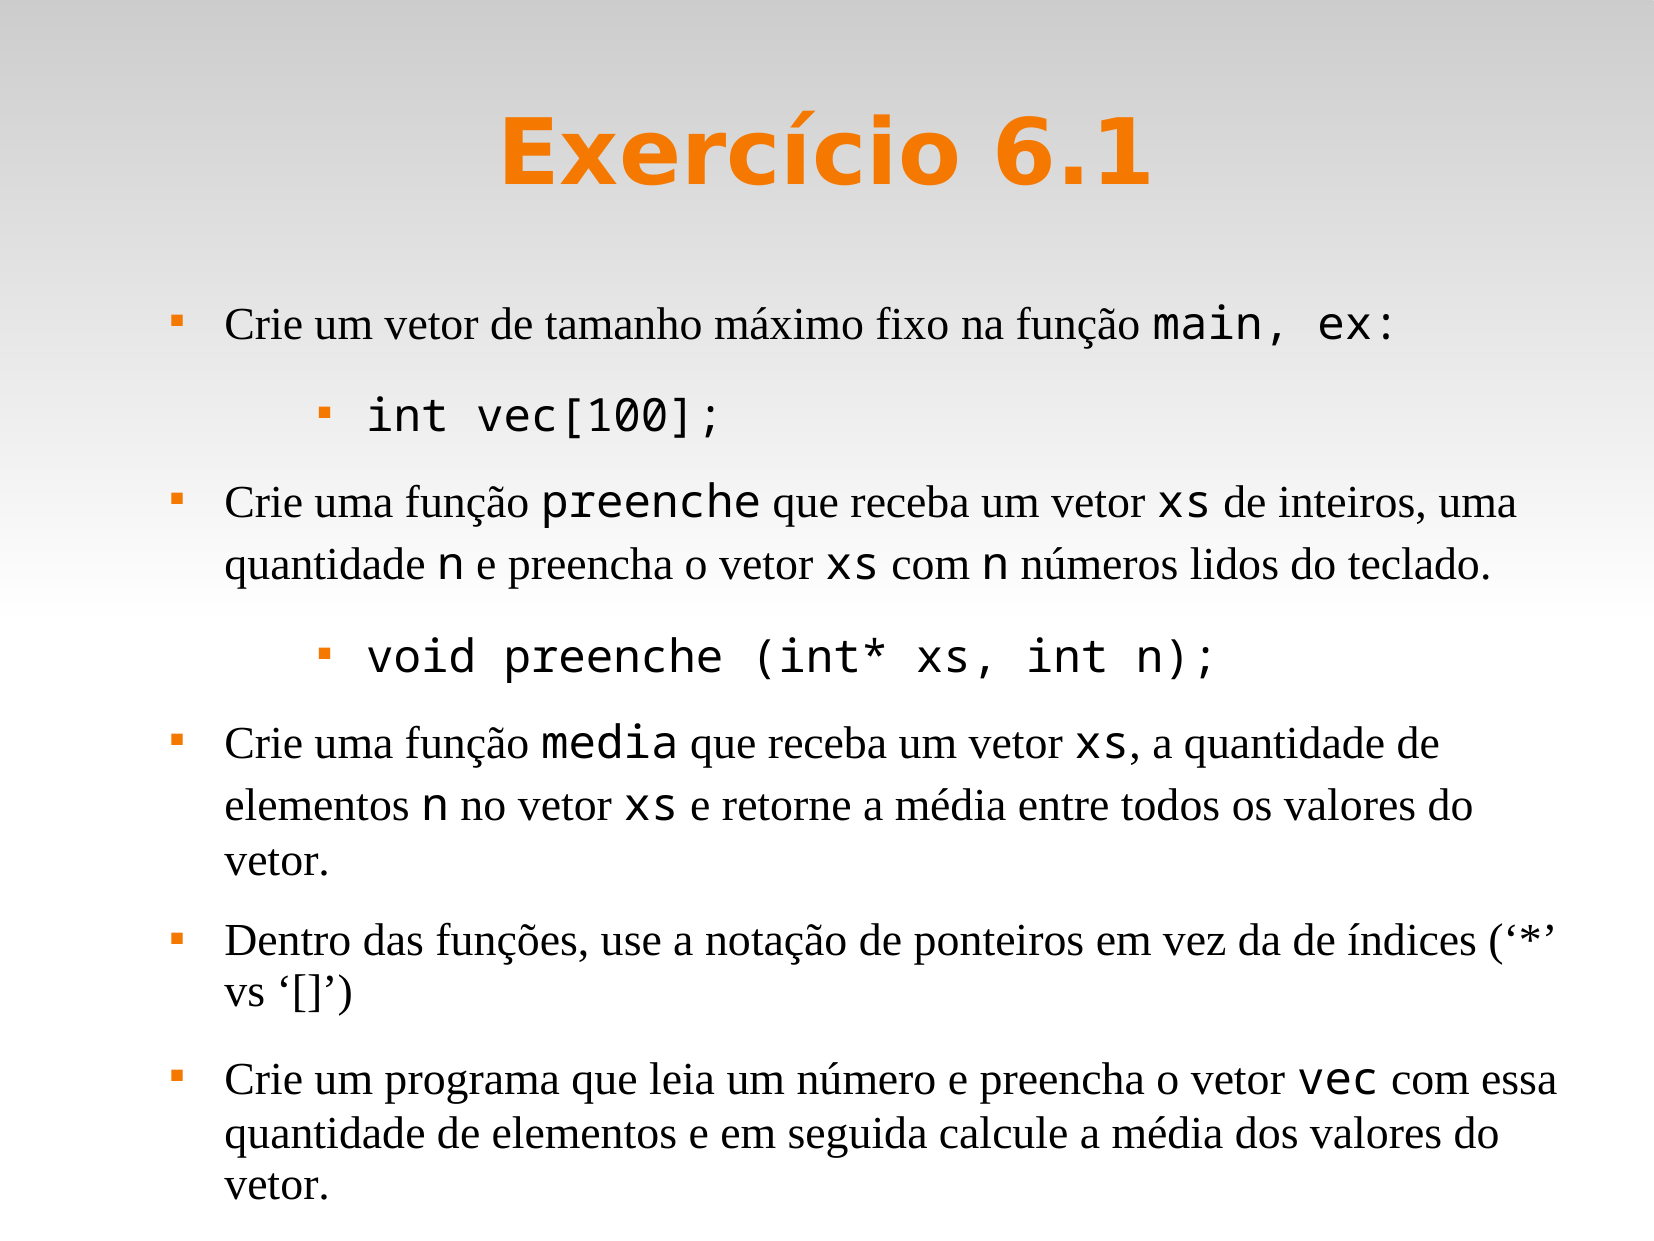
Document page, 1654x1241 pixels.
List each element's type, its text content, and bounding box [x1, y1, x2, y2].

list Crie um vetor de tamanho máximo fixo na função main, ex: int vec[100]; Crie uma função preenche que receba um vetor xs de inteiros, uma quantidade n e preencha o vetor xs com n números lidos do teclado. void preenche (int* xs, int n); Crie uma função media que receba um vetor xs, a quantidade de elementos n no vetor xs e retorne a média entre todos os valores do vetor. Dentro das funções, use a notação de ponteiros em vez da de índices (‘*’ vs ‘[]’) Crie um programa que leia um número e preencha o vetor vec com essa quantidade de elementos e em seguida calcule a média dos valores do vetor. [82, 290, 1571, 1219]
title Exercício 6.1 [82, 49, 1571, 257]
